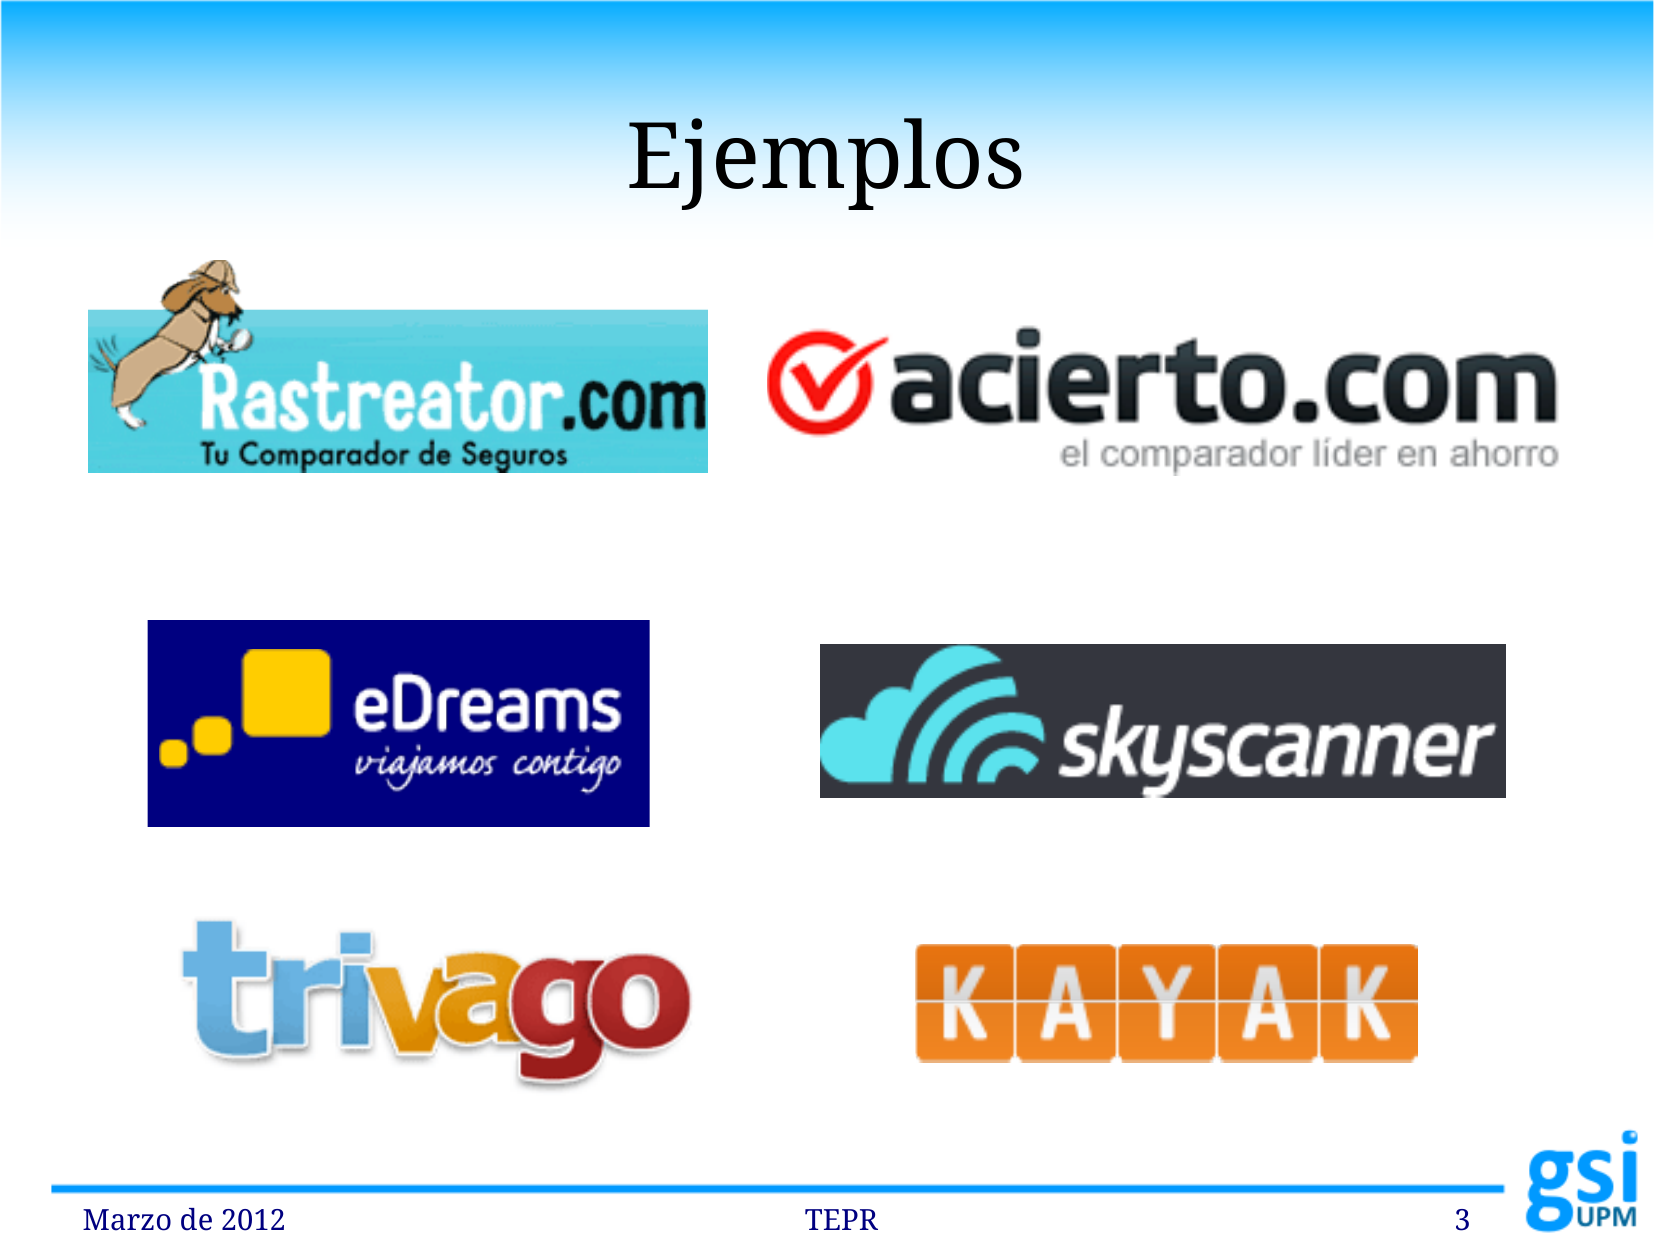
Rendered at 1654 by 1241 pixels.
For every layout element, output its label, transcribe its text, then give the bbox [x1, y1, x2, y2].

text_box [147, 620, 650, 827]
title Ejemplos [82, 49, 1571, 257]
picture [0, 0, 1654, 1241]
